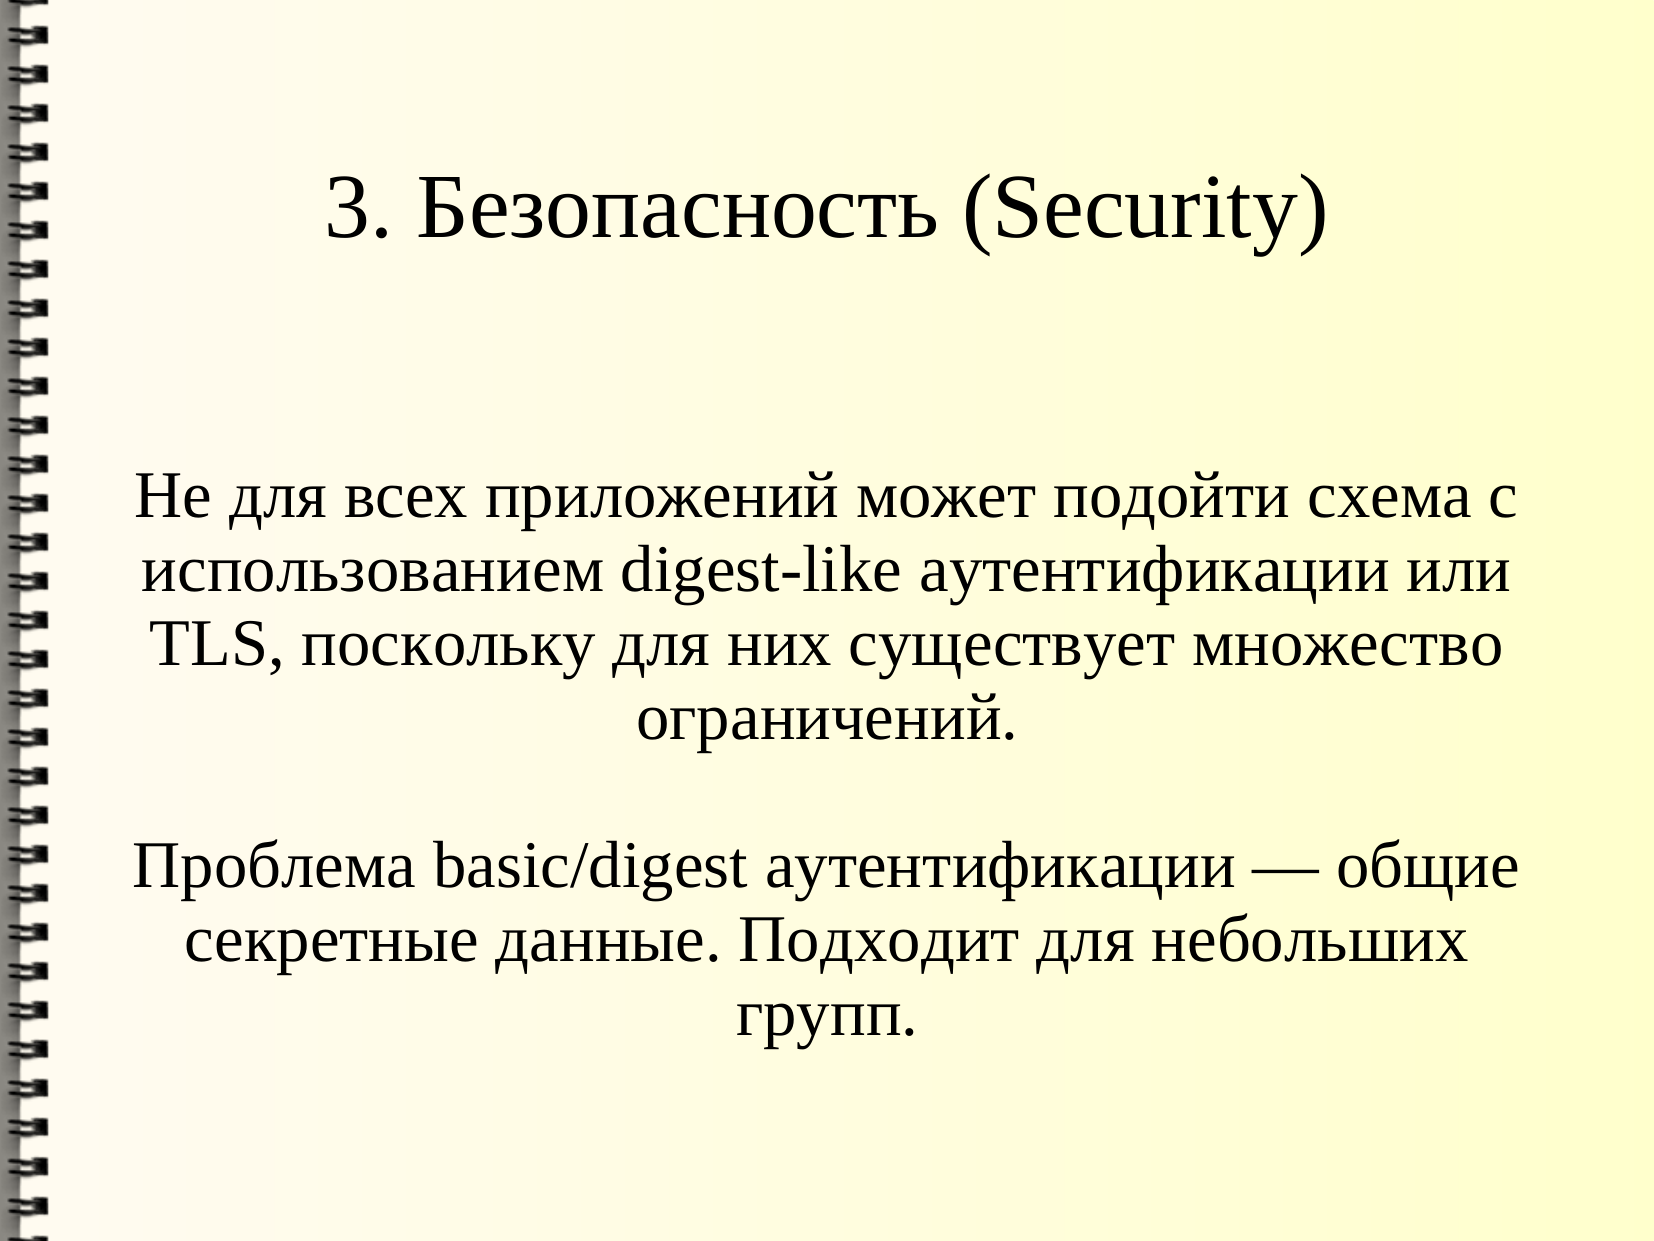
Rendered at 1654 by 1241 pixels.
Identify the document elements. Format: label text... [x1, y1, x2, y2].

title 3. Безопасность (Security) [121, 102, 1534, 311]
picture [0, 0, 1654, 1241]
subtitle Не для всех приложений может подойти схема с использованием digest-like аутентификации или TLS, поскольку для них существует множество ограничений. Проблема basic/digest аутентификации — общие секретные данные. Подходит для небольших групп. [121, 344, 1534, 1164]
